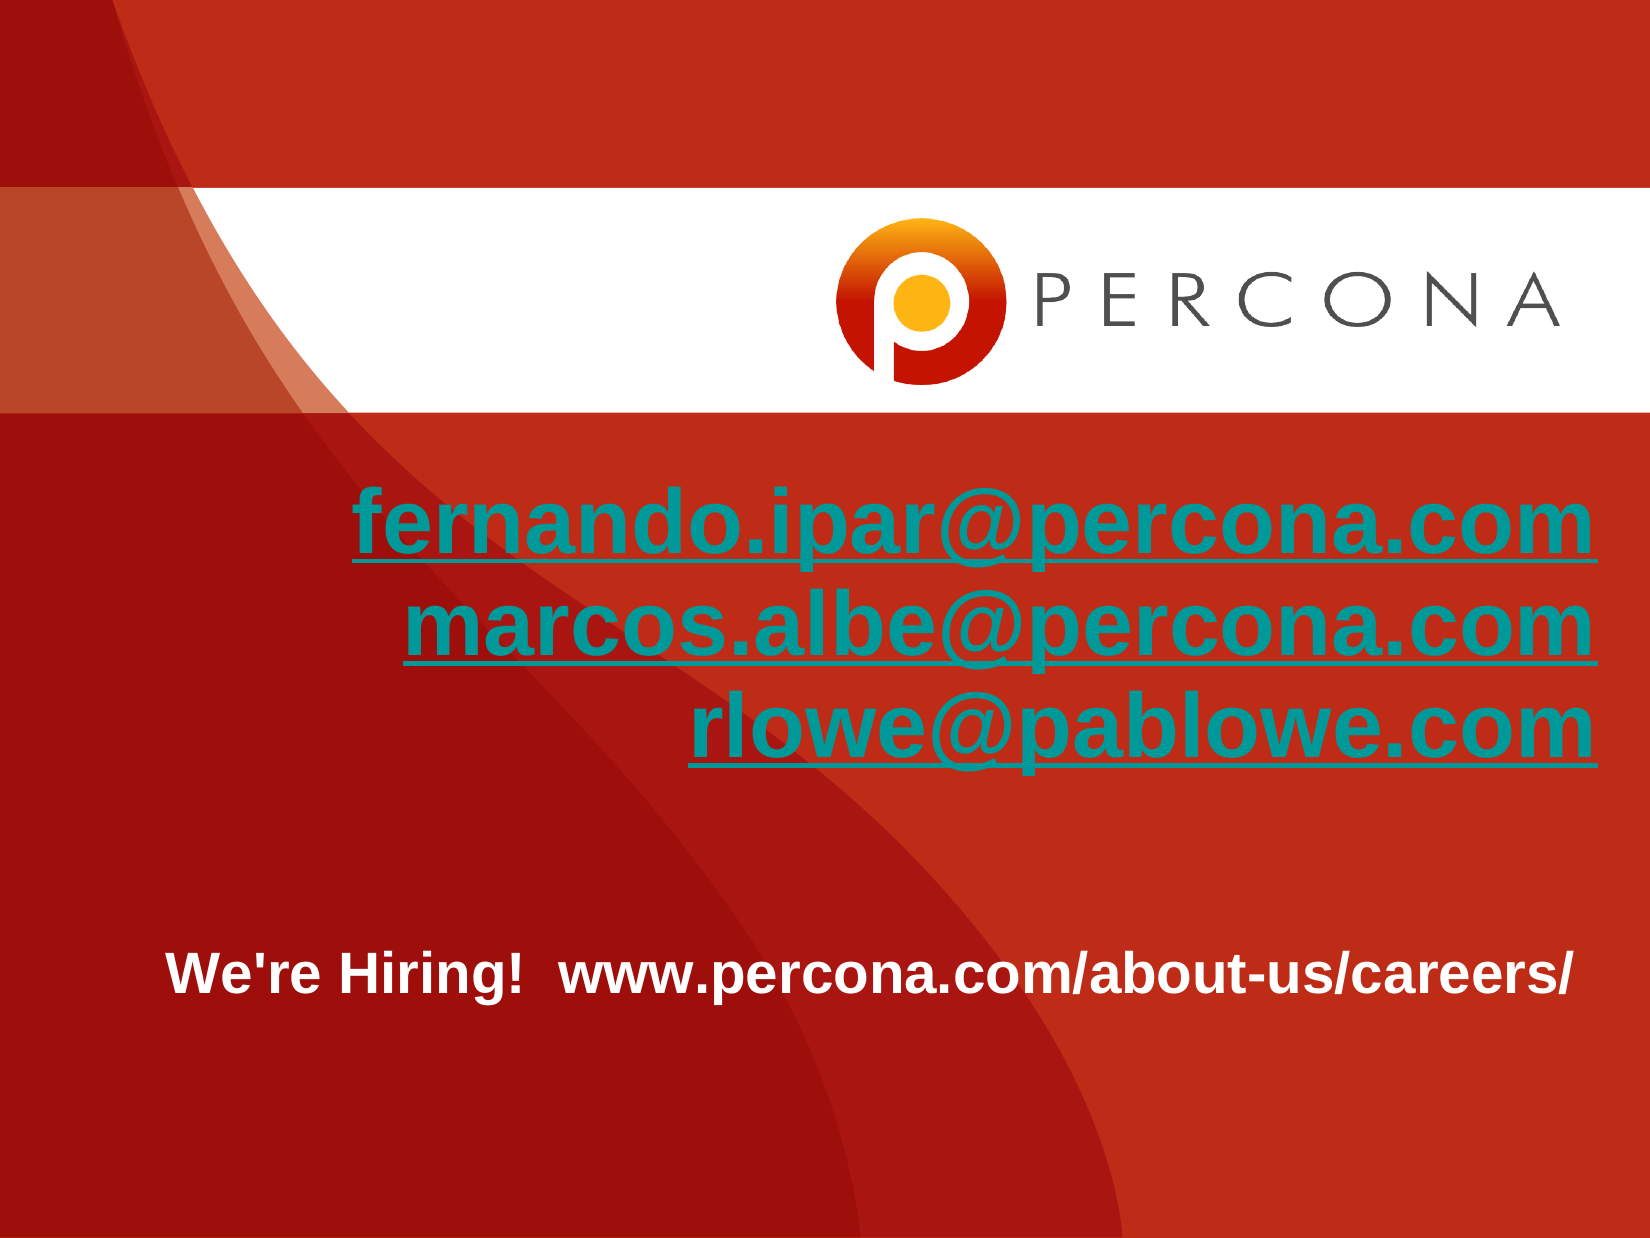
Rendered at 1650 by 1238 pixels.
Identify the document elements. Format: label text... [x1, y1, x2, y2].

picture [836, 218, 1560, 385]
text_box We're Hiring! www.percona.com/about-us/careers/ [88, 941, 1577, 1007]
text_box [0, 0, 1650, 1238]
title fernando.ipar@percona.com marcos.albe@percona.com rlowe@pablowe.com [112, 398, 1598, 852]
